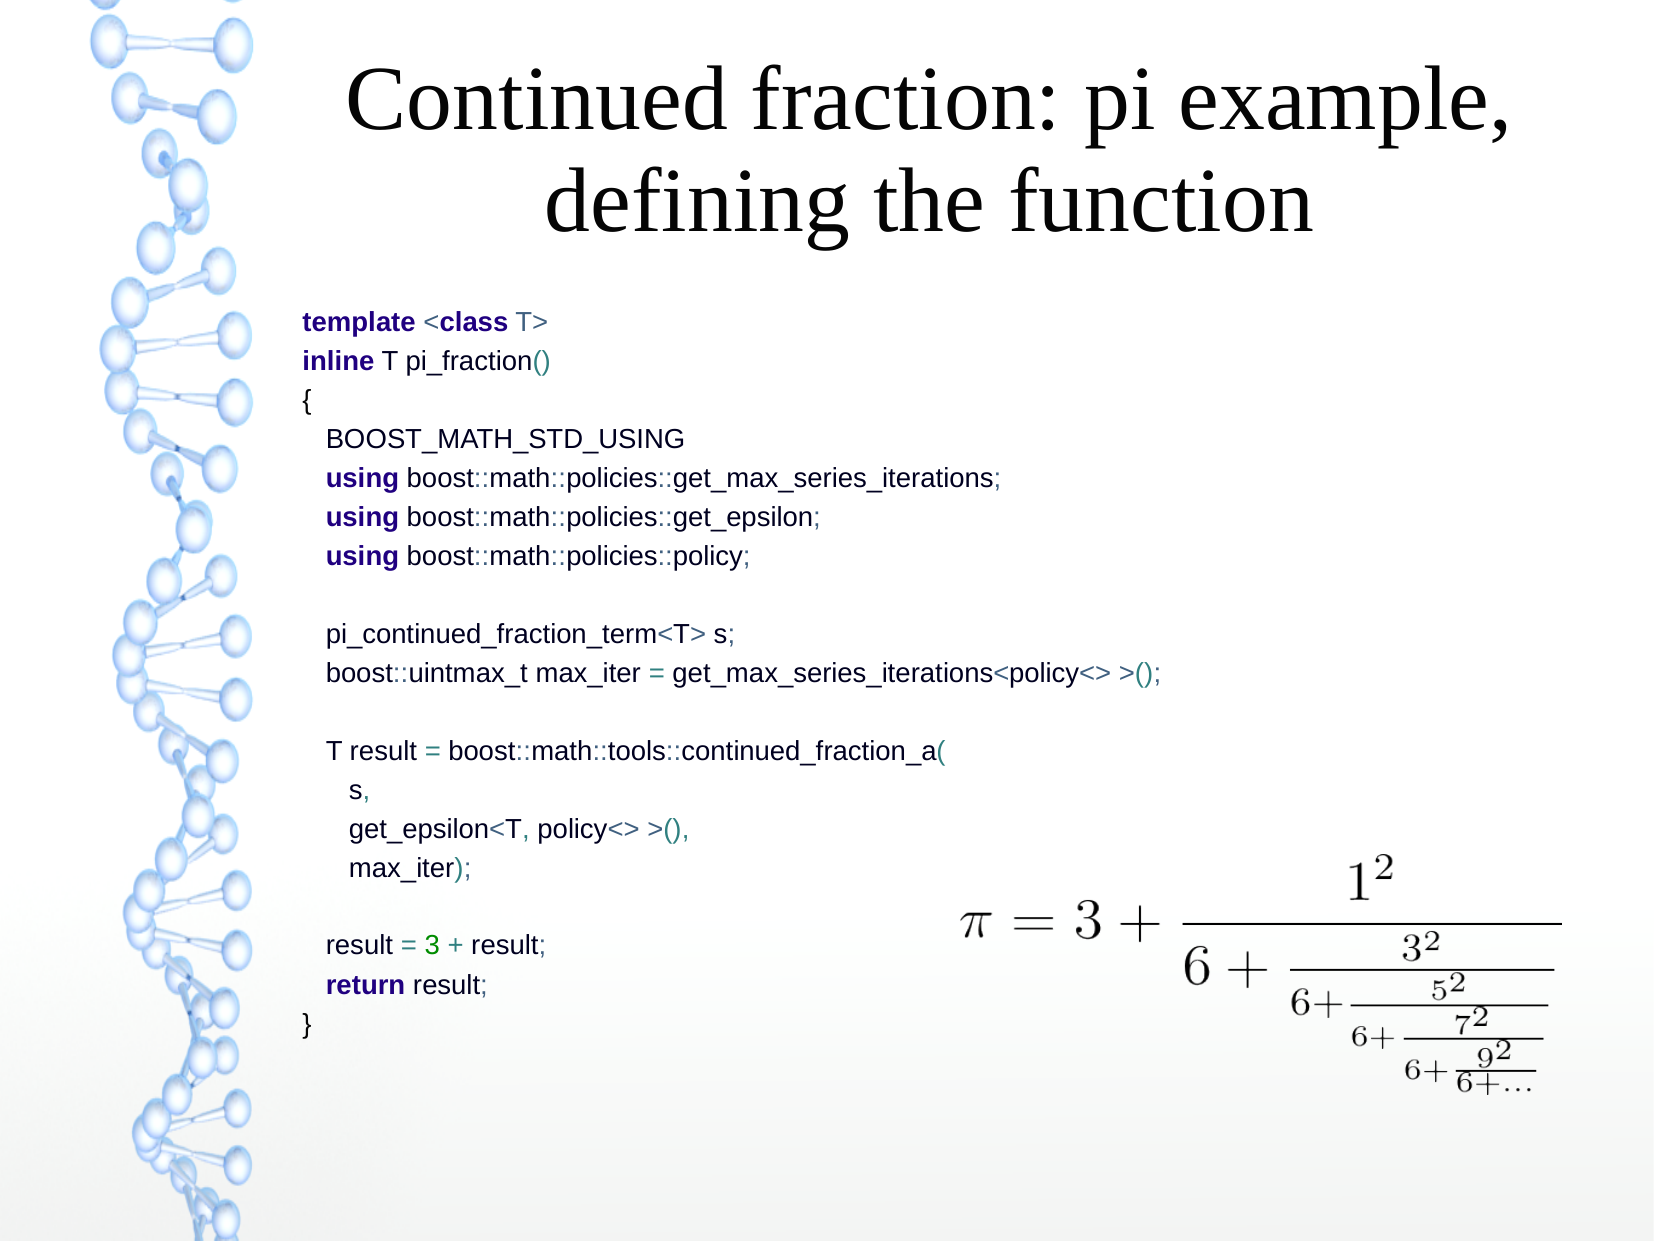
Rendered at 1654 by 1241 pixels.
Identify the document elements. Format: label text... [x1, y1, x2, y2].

title Continued fraction: pi example, defining the function [265, 47, 1595, 252]
list template <class T> inline T pi_fraction() { BOOST_MATH_STD_USING using boost::math::policies::get_max_series_iterations; using boost::math::policies::get_epsilon; using boost::math::policies::policy; pi_continued_fraction_term<T> s; boost::uintmax_t max_iter = get_max_series_iterations<policy<> >(); T result = boost::math::tools::continued_fraction_a( s, get_epsilon<T, policy<> >(), max_iter); result = 3 + result; return result; } [302, 306, 1632, 1051]
picture [0, 0, 1654, 1241]
